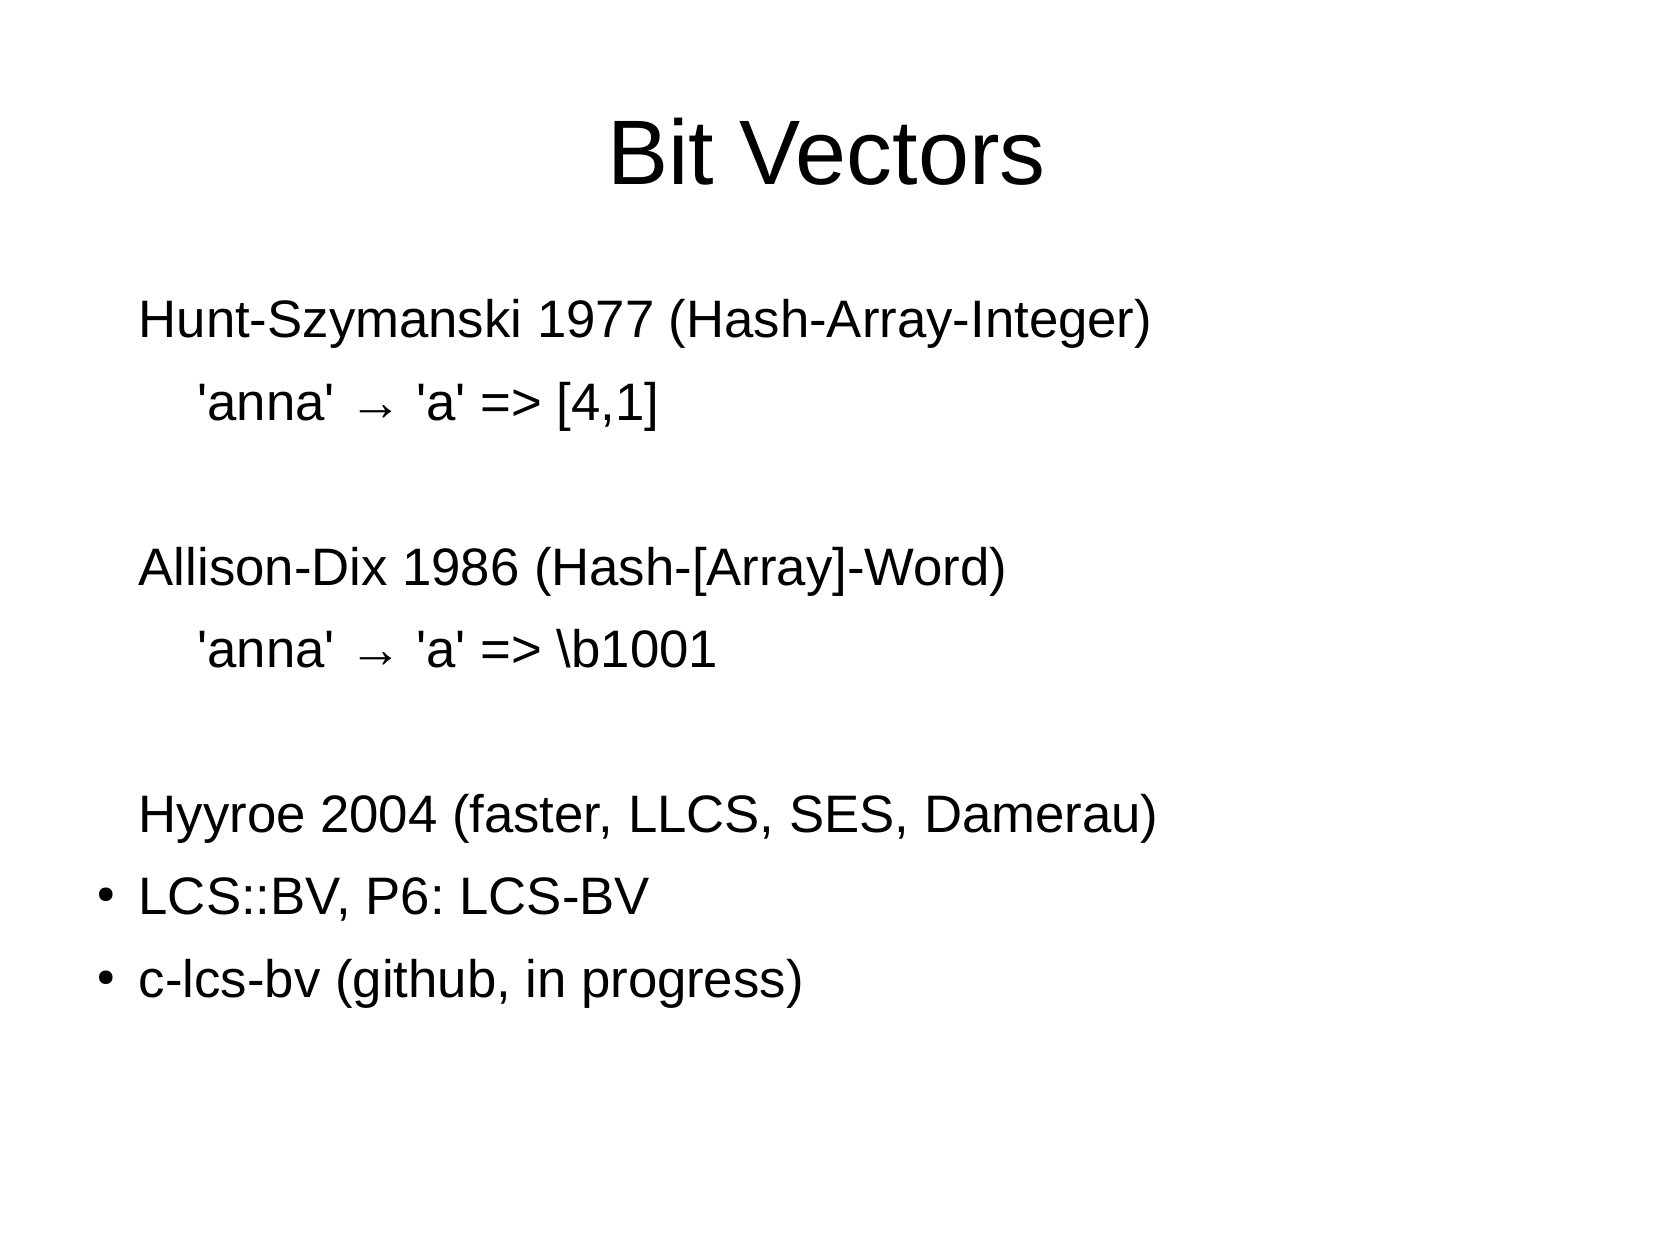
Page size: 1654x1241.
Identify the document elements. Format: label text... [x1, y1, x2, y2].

title Bit Vectors [82, 49, 1571, 257]
list Hunt-Szymanski 1977 (Hash-Array-Integer) 'anna' → 'a' => [4,1] Allison-Dix 1986 (Hash-[Array]-Word) 'anna' → 'a' => \b1001 Hyyroe 2004 (faster, LLCS, SES, Damerau) LCS::BV, P6: LCS-BV c-lcs-bv (github, in progress) [82, 290, 1571, 1010]
